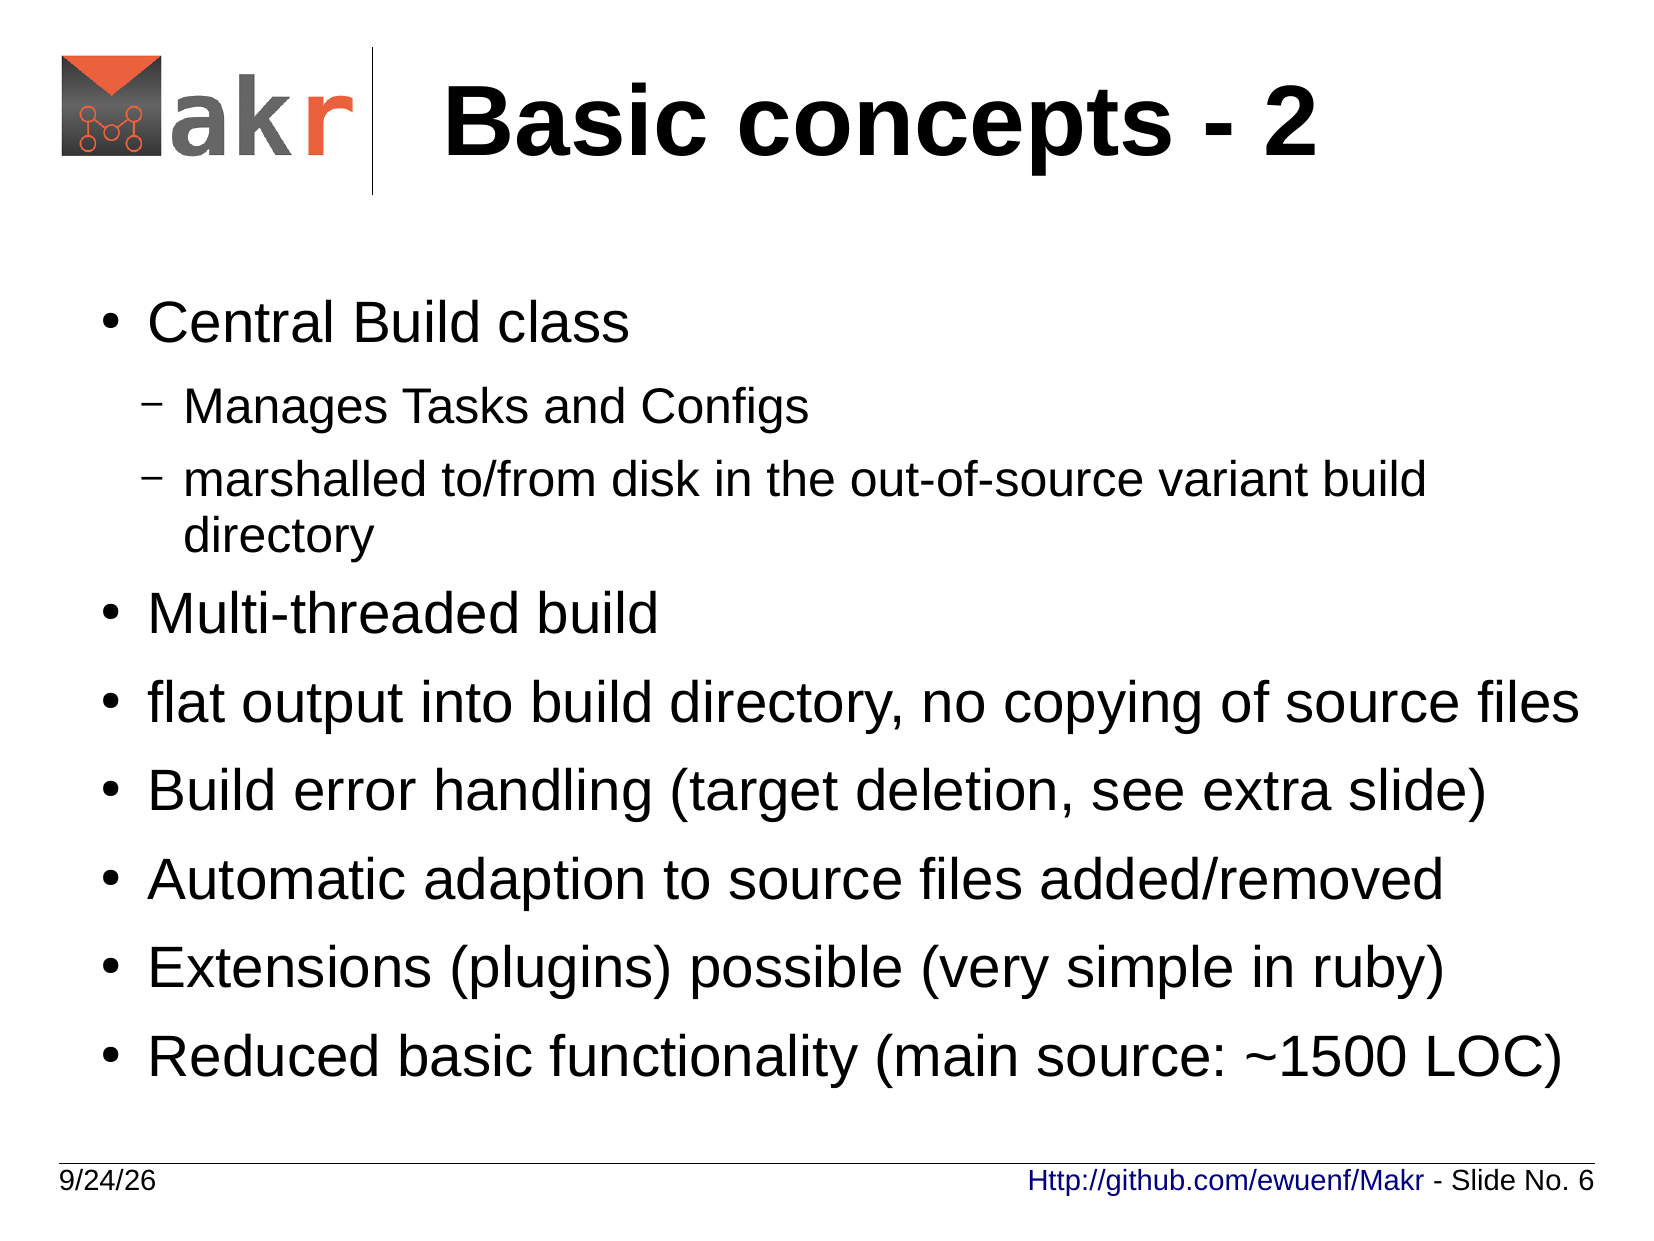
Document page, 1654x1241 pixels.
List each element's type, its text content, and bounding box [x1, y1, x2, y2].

list Central Build class Manages Tasks and Configs marshalled to/from disk in the out-of-source variant build directory Multi-threaded build flat output into build directory, no copying of source files Build error handling (target deletion, see extra slide) Automatic adaption to source files added/removed Extensions (plugins) possible (very simple in ruby) Reduced basic functionality (main source: ~1500 LOC) [59, 289, 1595, 1146]
title Basic concepts - 2 [442, 65, 1607, 177]
picture [59, 53, 355, 158]
